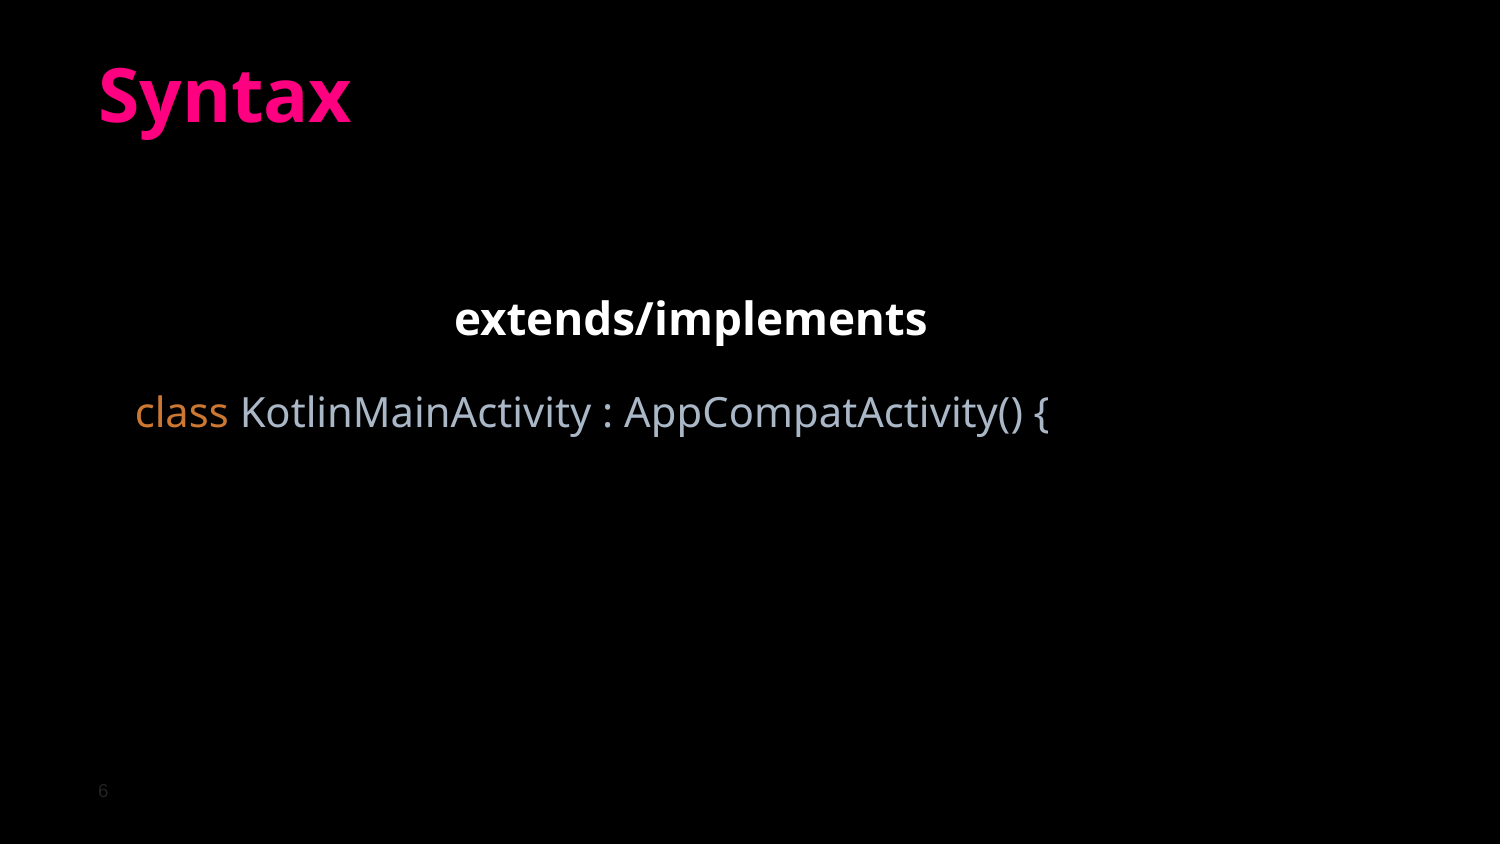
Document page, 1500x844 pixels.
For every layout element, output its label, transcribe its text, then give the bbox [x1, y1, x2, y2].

slide_number <number> [83, 767, 434, 813]
text_box class KotlinMainActivity : AppCompatActivity() { [120, 375, 1303, 547]
title Syntax [83, 57, 1416, 151]
text_box extends/implements [439, 278, 923, 346]
